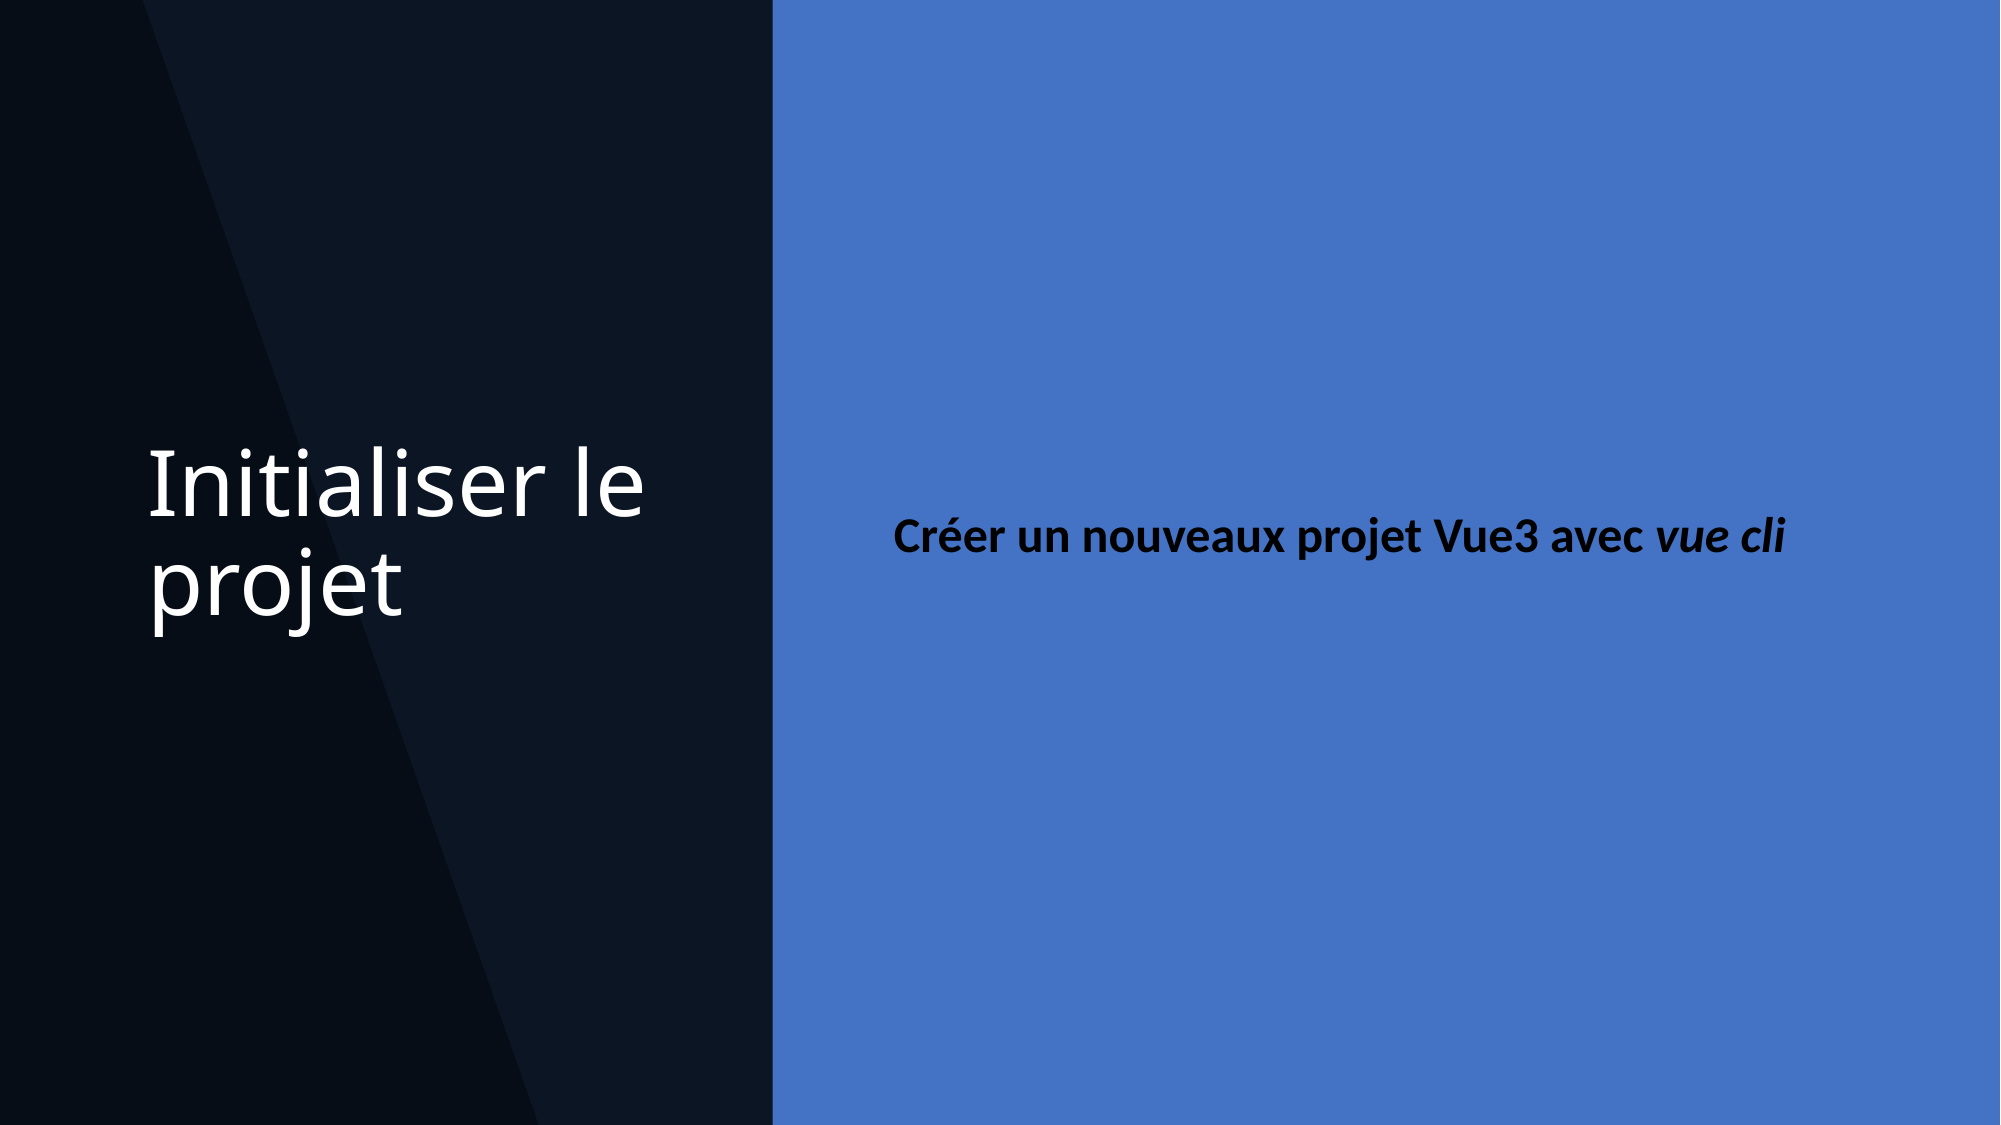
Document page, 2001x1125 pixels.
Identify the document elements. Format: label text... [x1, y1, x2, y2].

title Initialiser le projet [131, 104, 671, 968]
text_box [0, 0, 2000, 1125]
list Créer un nouveaux projet Vue3 avec vue cli [878, 104, 1868, 968]
